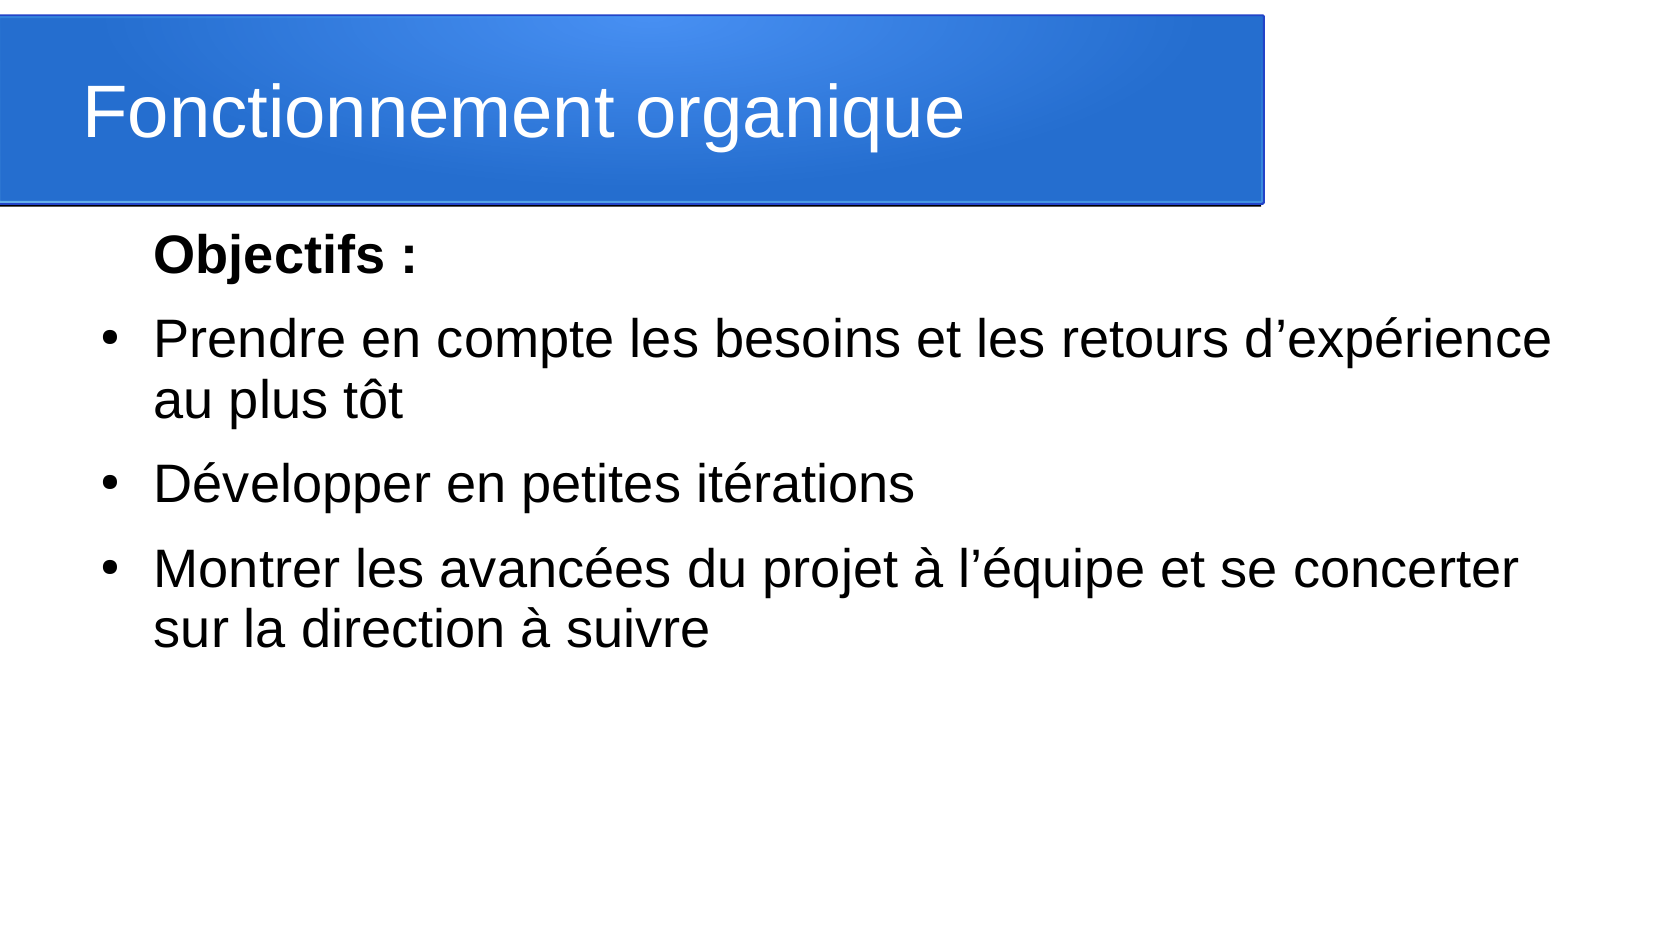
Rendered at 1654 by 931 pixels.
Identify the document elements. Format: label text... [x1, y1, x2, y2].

title Fonctionnement organique [82, 35, 1235, 189]
list Objectifs : Prendre en compte les besoins et les retours d’expérience au plus tôt Développer en petites itérations Montrer les avancées du projet à l’équipe et se concerter sur la direction à suivre [82, 224, 1571, 764]
